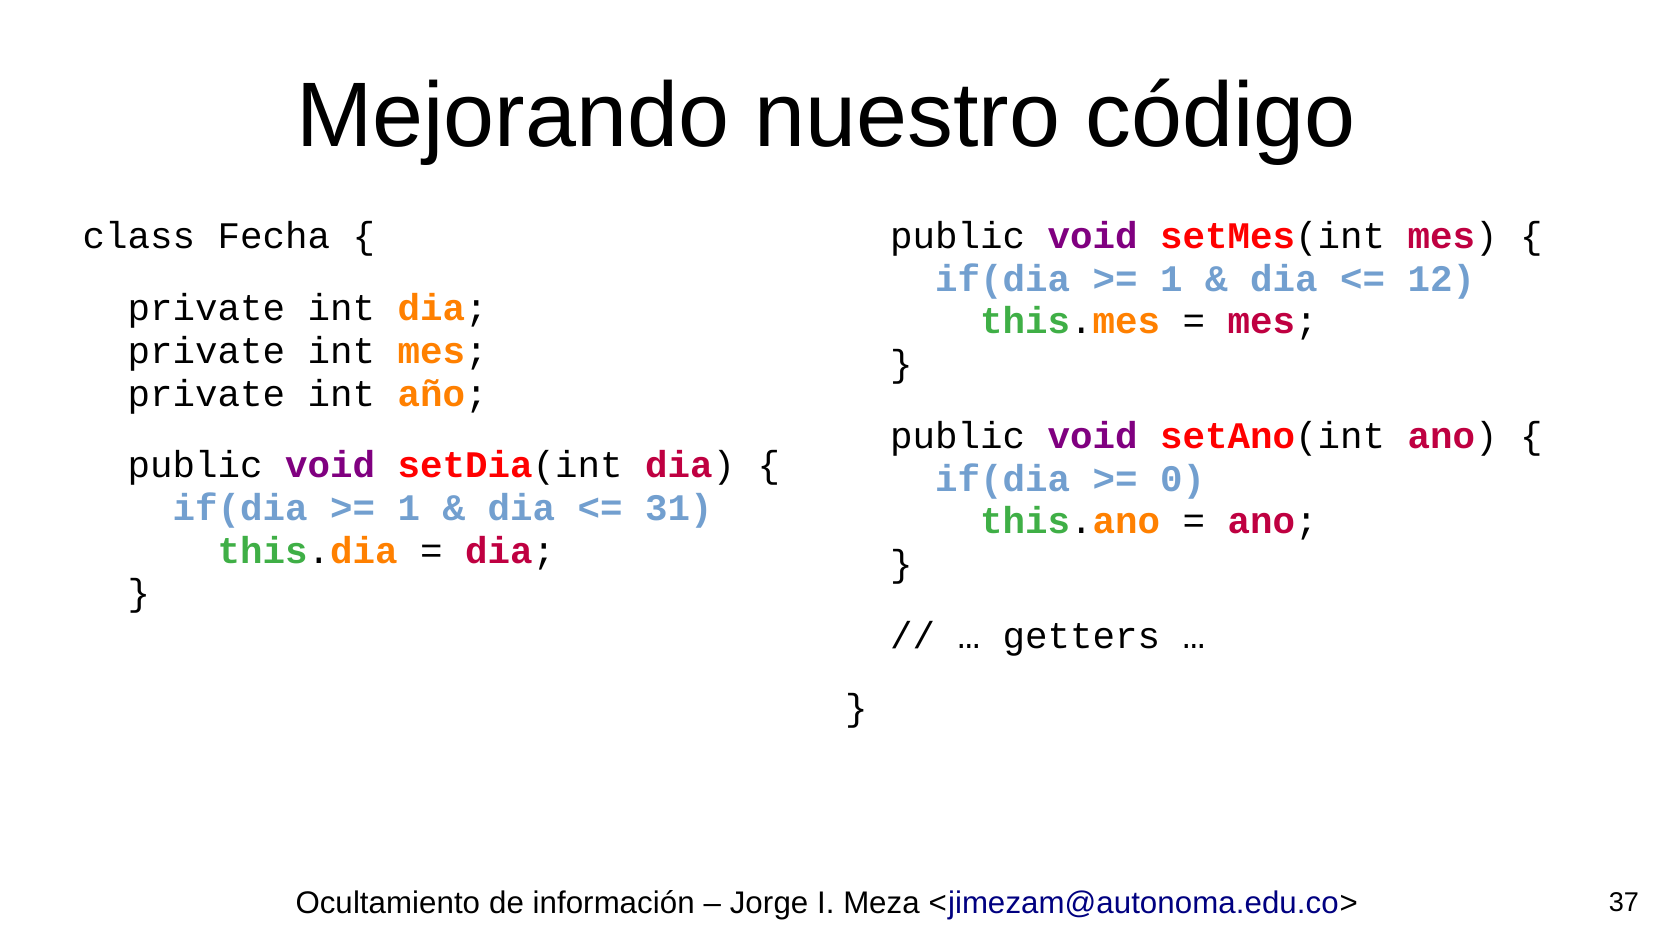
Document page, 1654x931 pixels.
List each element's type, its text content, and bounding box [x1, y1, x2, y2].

title Mejorando nuestro código [82, 37, 1571, 193]
list class Fecha { private int dia; private int mes; private int año; public void setDia(int dia) { if(dia >= 1 & dia <= 31) this.dia = dia; } [82, 217, 809, 879]
list public void setMes(int mes) { if(dia >= 1 & dia <= 12) this.mes = mes; } public void setAno(int ano) { if(dia >= 0) this.ano = ano; } // … getters … } [845, 217, 1572, 879]
